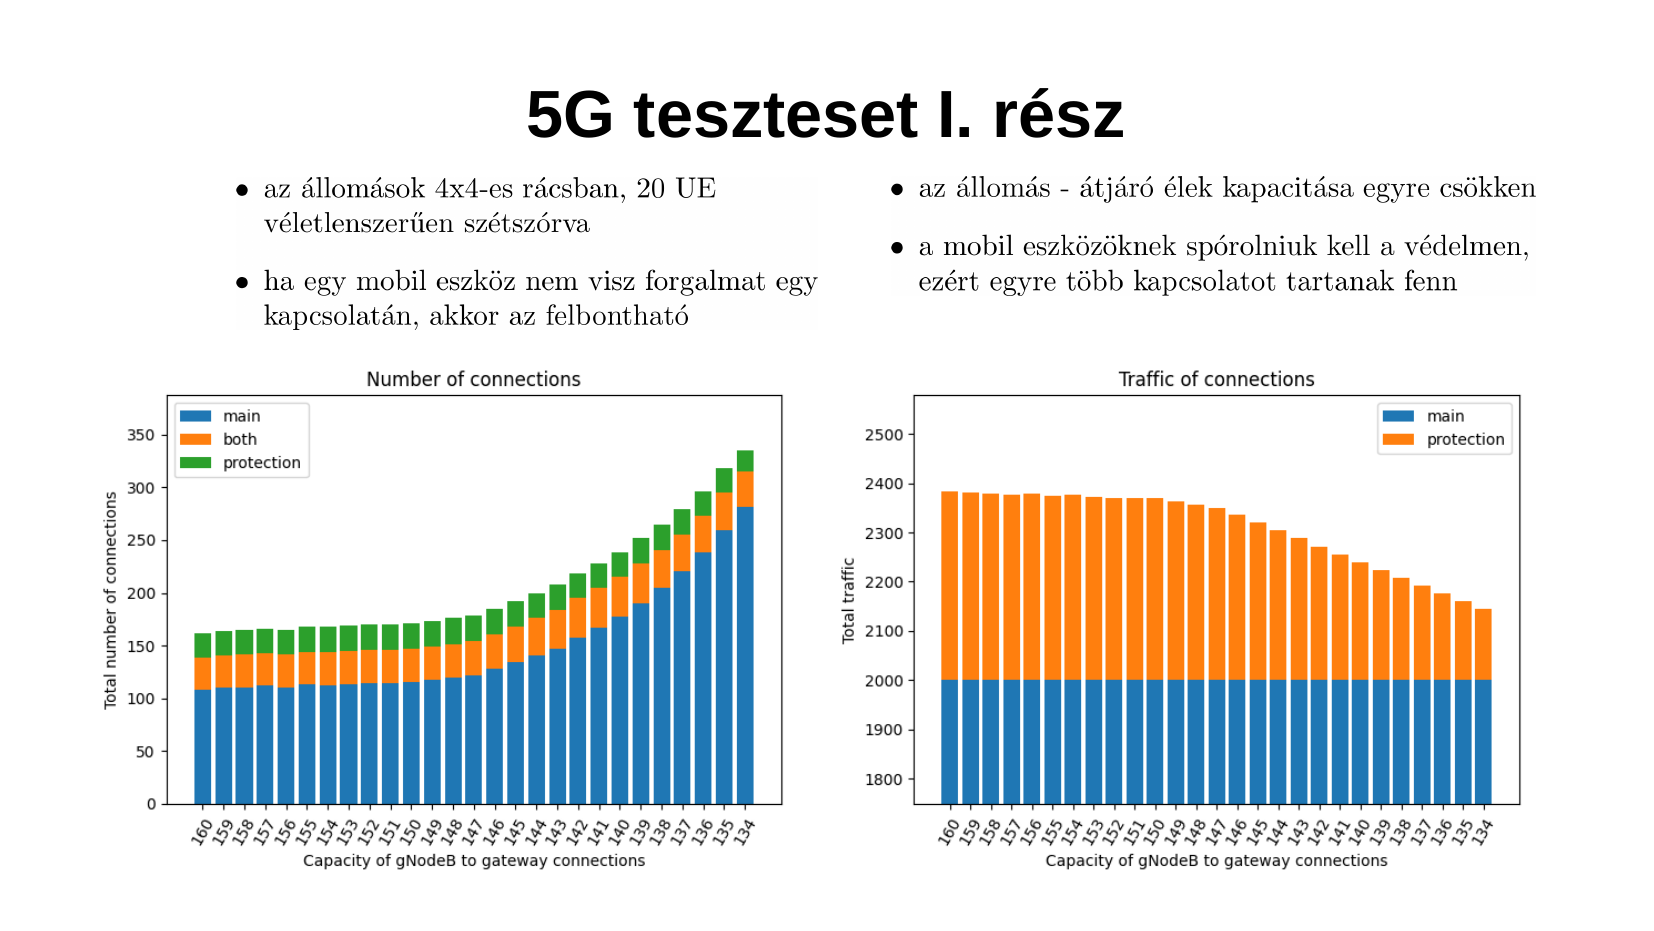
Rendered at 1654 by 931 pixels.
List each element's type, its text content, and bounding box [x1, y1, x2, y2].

picture [826, 354, 1536, 886]
picture [88, 354, 798, 886]
picture [891, 176, 1536, 296]
title 5G teszteset I. rész [82, 37, 1571, 193]
picture [236, 177, 818, 330]
